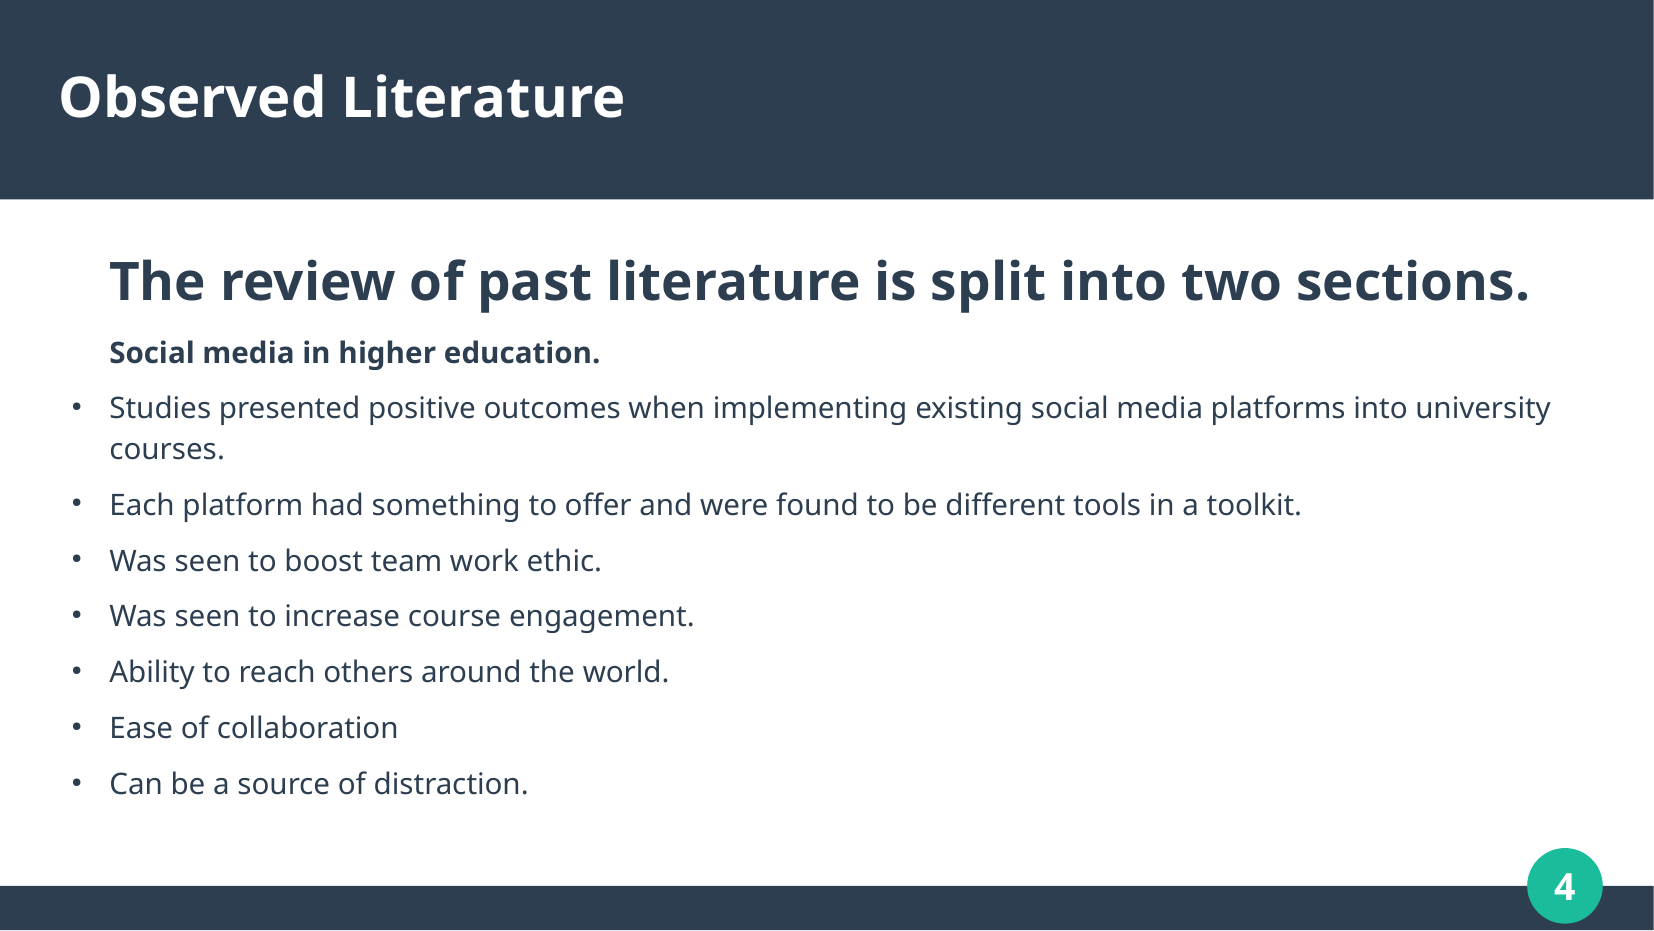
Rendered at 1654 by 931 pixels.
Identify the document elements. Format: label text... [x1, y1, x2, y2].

list The review of past literature is split into two sections. Social media in higher education. Studies presented positive outcomes when implementing existing social media platforms into university courses. Each platform had something to offer and were found to be different tools in a toolkit. Was seen to boost team work ethic. Was seen to increase course engagement. Ability to reach others around the world. Ease of collaboration Can be a source of distraction. [59, 243, 1595, 864]
title Observed Literature [59, 37, 1595, 156]
